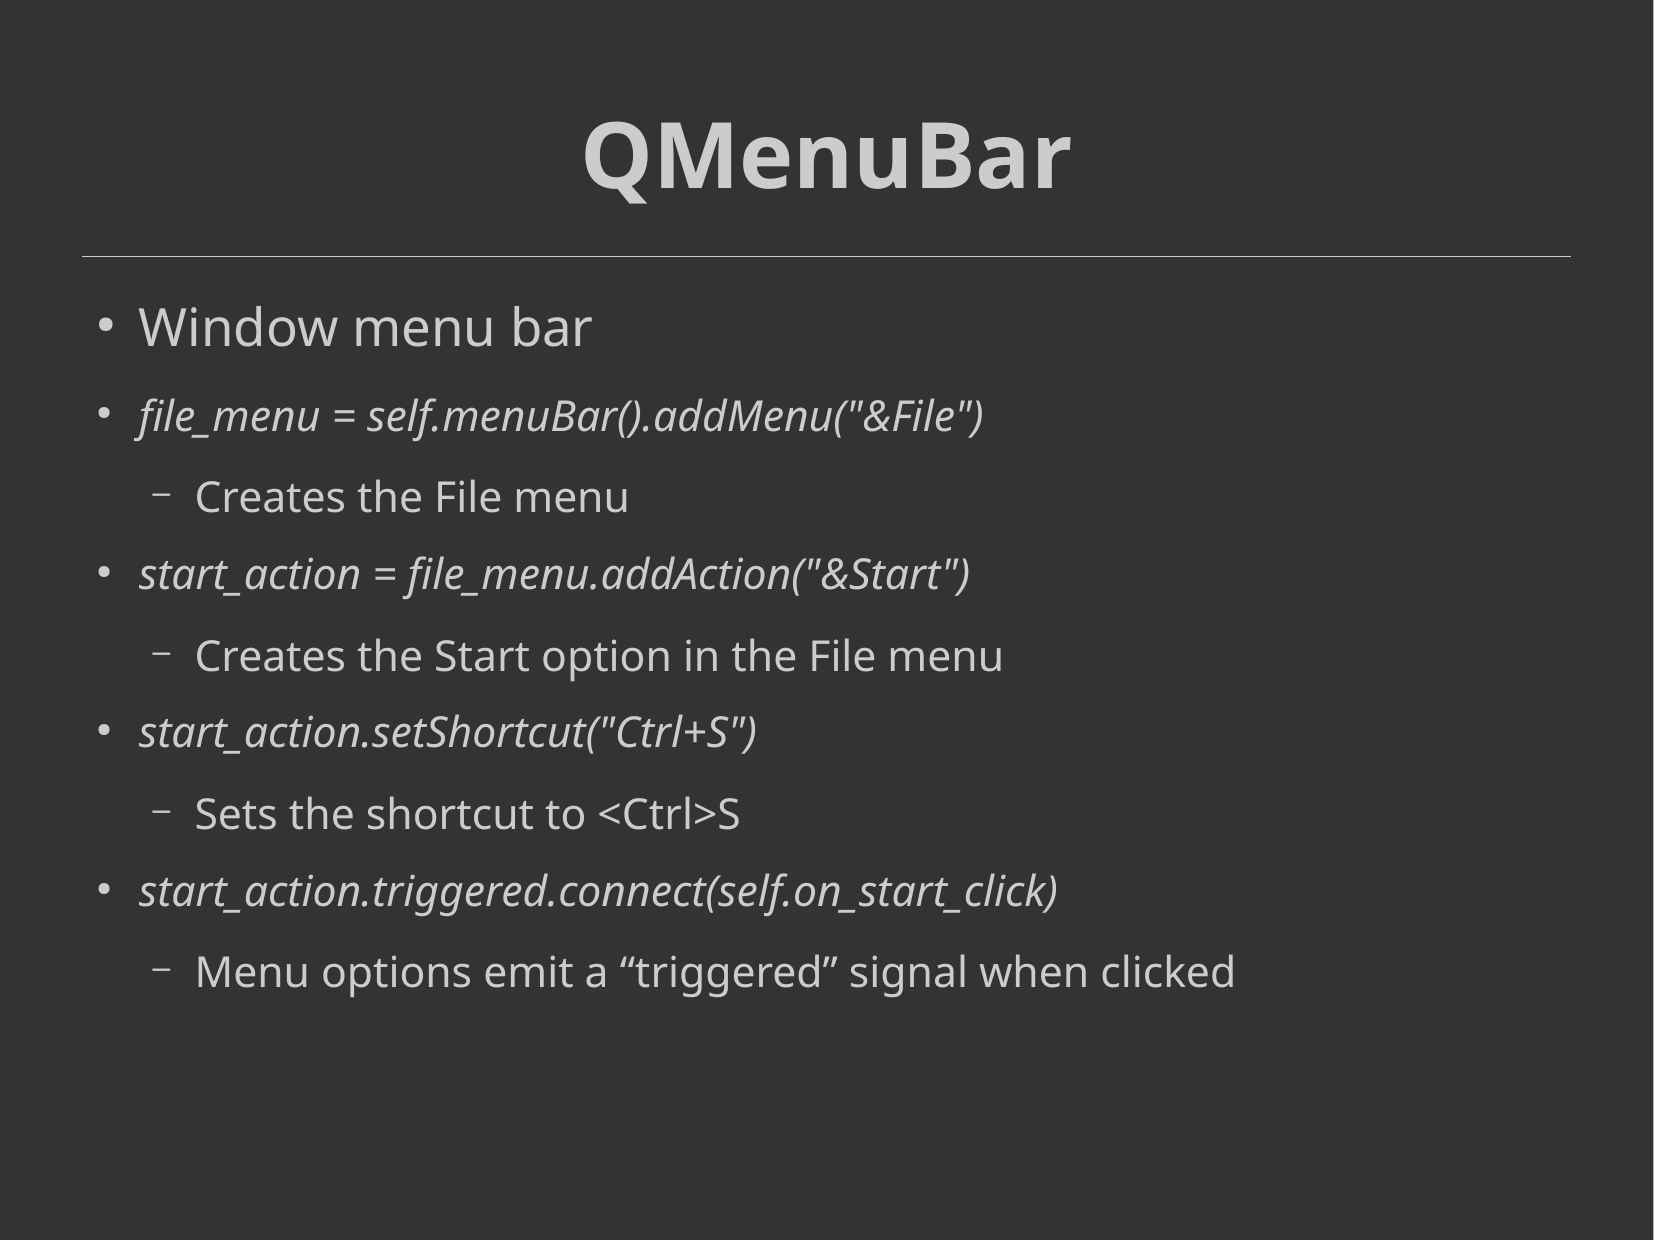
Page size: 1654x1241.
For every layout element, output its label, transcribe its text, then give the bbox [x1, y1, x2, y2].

title QMenuBar [82, 49, 1571, 257]
list Window menu bar file_menu = self.menuBar().addMenu("&File") Creates the File menu start_action = file_menu.addAction("&Start") Creates the Start option in the File menu start_action.setShortcut("Ctrl+S") Sets the shortcut to <Ctrl>S start_action.triggered.connect(self.on_start_click) Menu options emit a “triggered” signal when clicked [82, 290, 1571, 1010]
